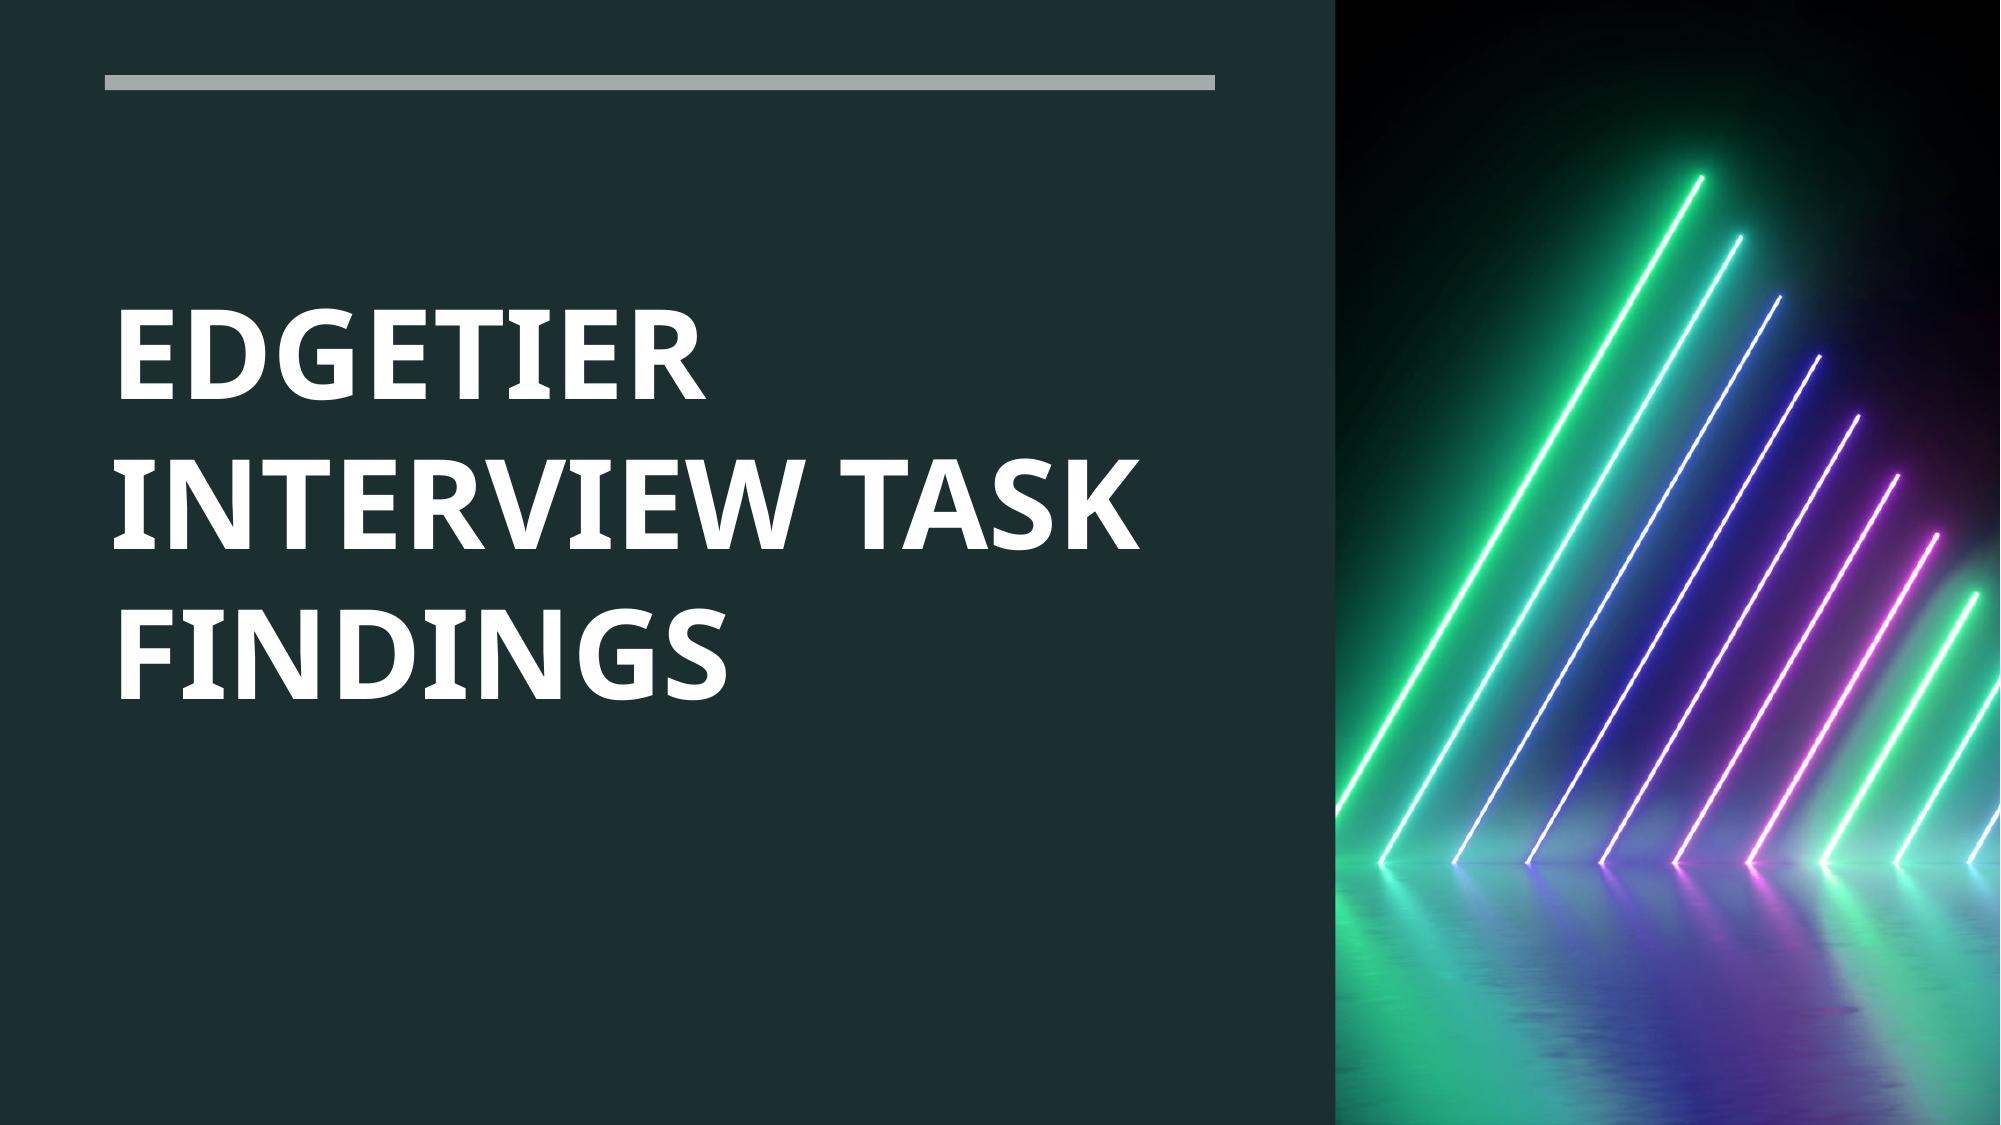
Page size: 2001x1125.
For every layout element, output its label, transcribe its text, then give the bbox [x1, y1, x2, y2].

text_box [0, 0, 1335, 1125]
title EdgeTier Interview Task Findings [95, 165, 1215, 733]
picture [1335, 0, 2000, 1125]
